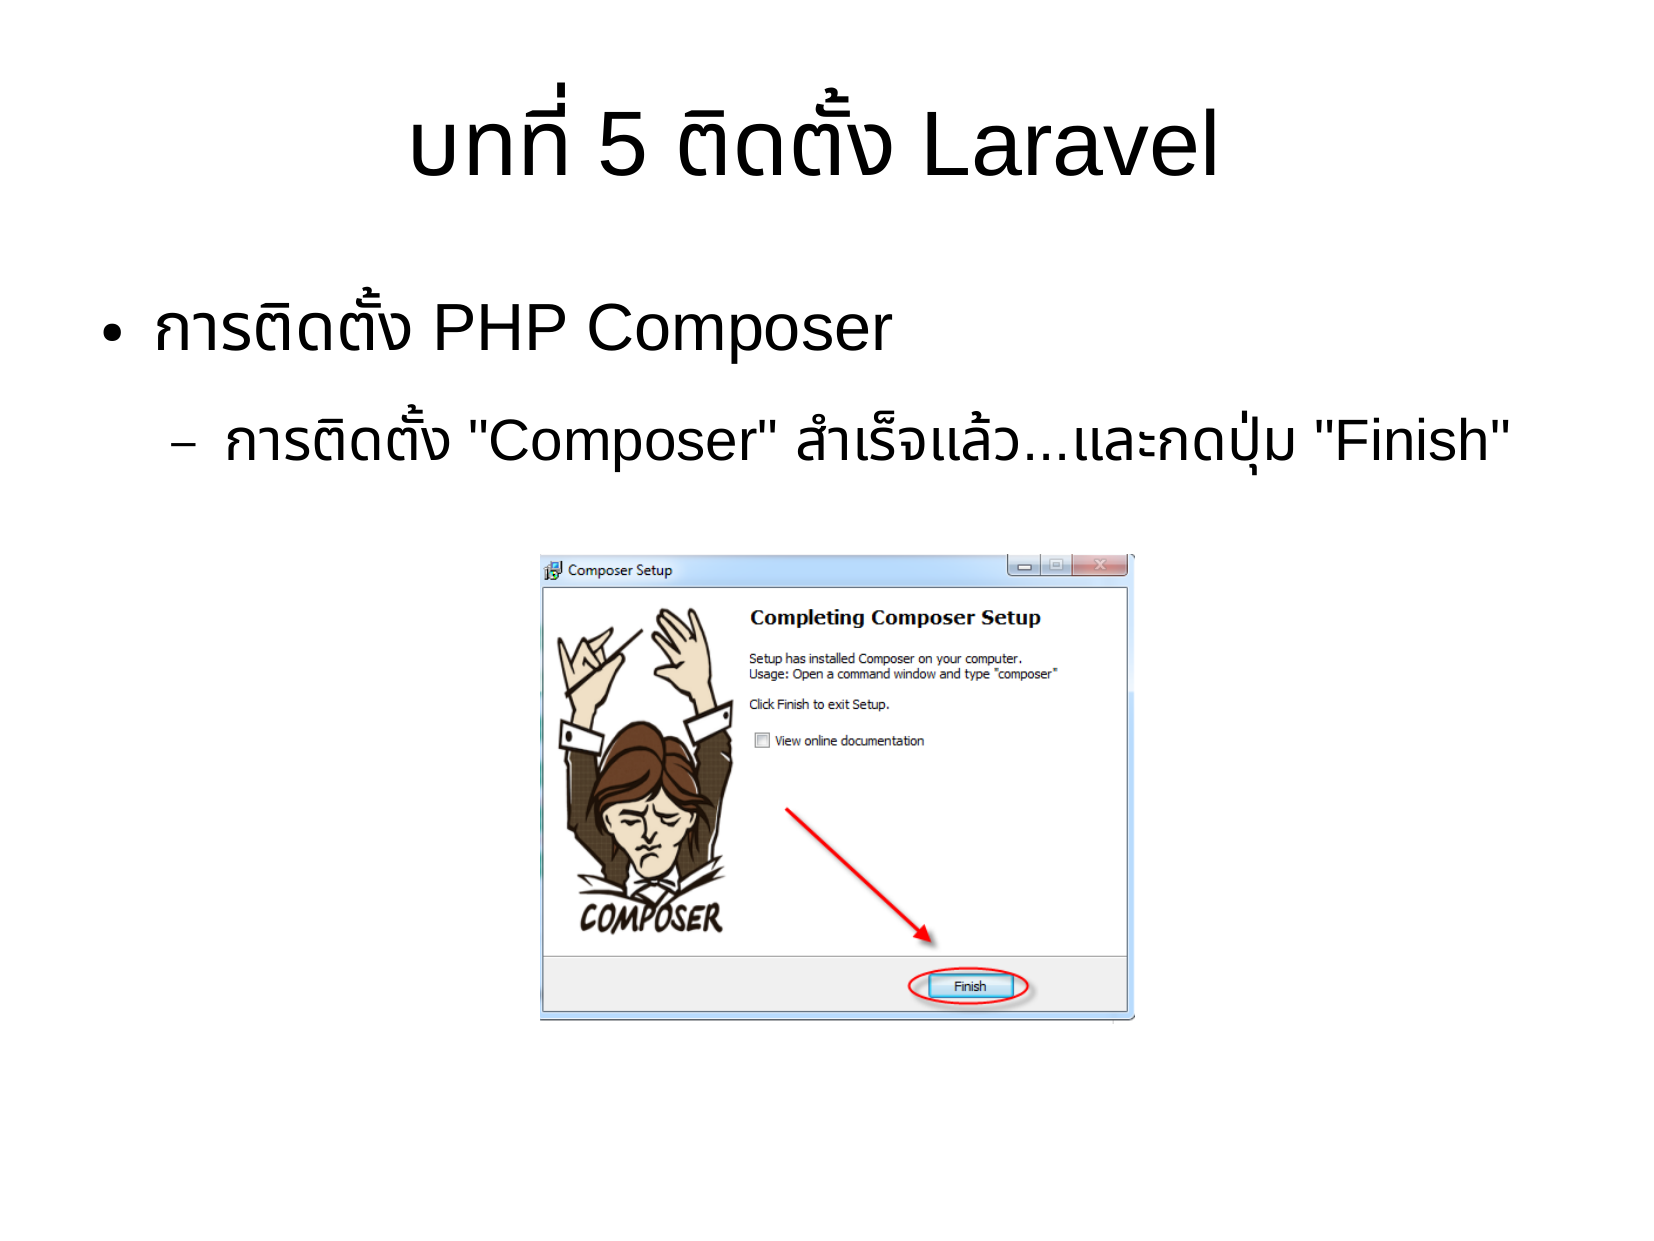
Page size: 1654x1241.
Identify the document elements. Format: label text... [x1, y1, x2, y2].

title บทที่ 5 ติดตั้ง Laravel [82, 49, 1571, 257]
picture [540, 554, 1135, 1024]
list การติดตั้ง PHP Composer การติดตั้ง "Composer" สำเร็จแล้ว...และกดปุ่ม "Finish" [82, 290, 1571, 1010]
